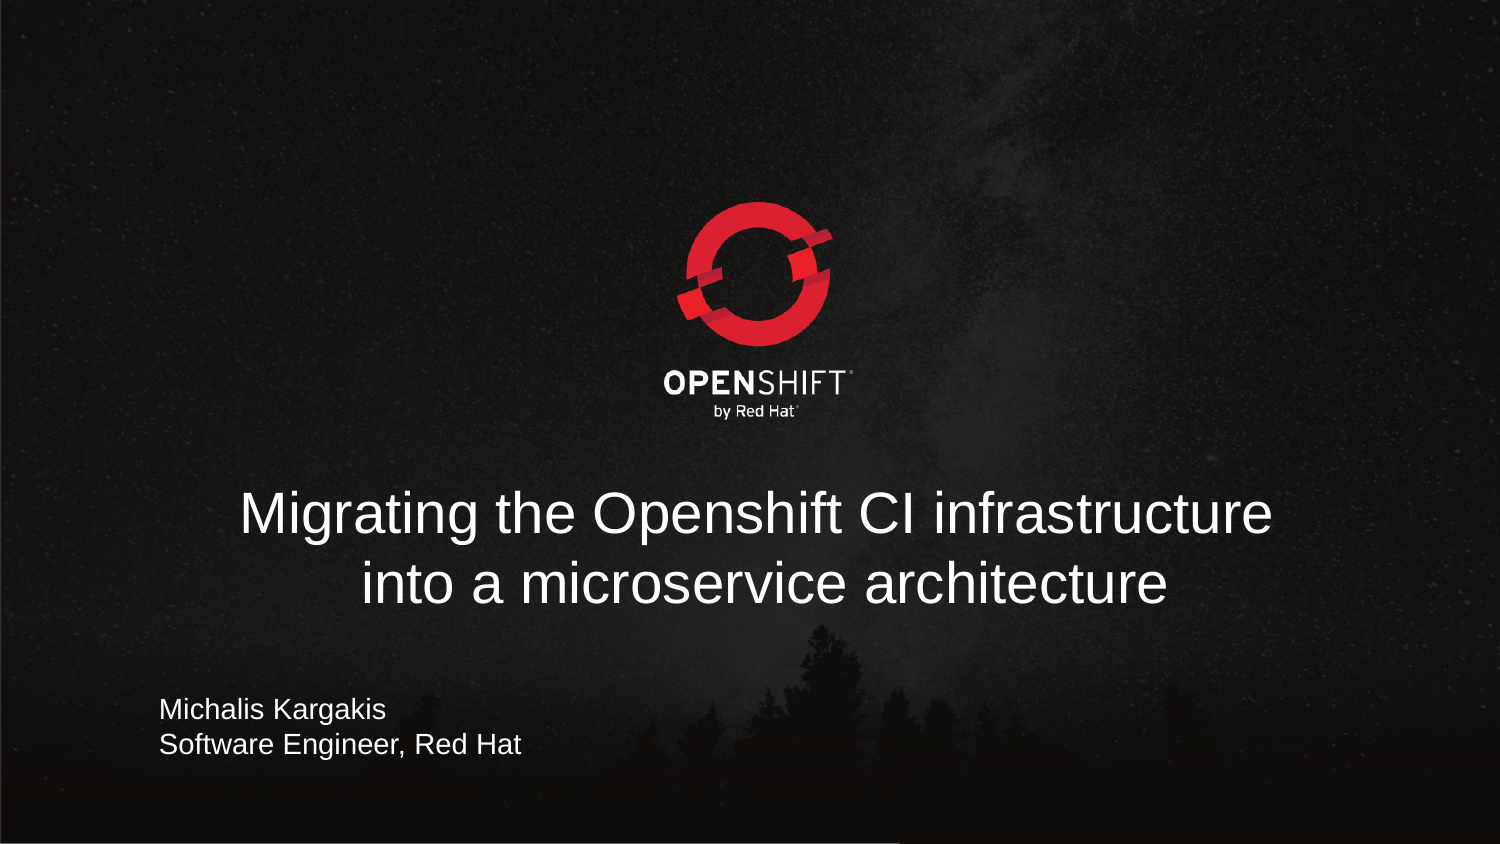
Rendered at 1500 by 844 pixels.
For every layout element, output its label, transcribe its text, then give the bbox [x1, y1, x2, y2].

text_box Michalis Kargakis Software Engineer, Red Hat [143, 675, 901, 714]
title Migrating the Openshift CI infrastructure into a microservice architecture [120, 450, 1396, 641]
picture [0, 0, 1500, 844]
